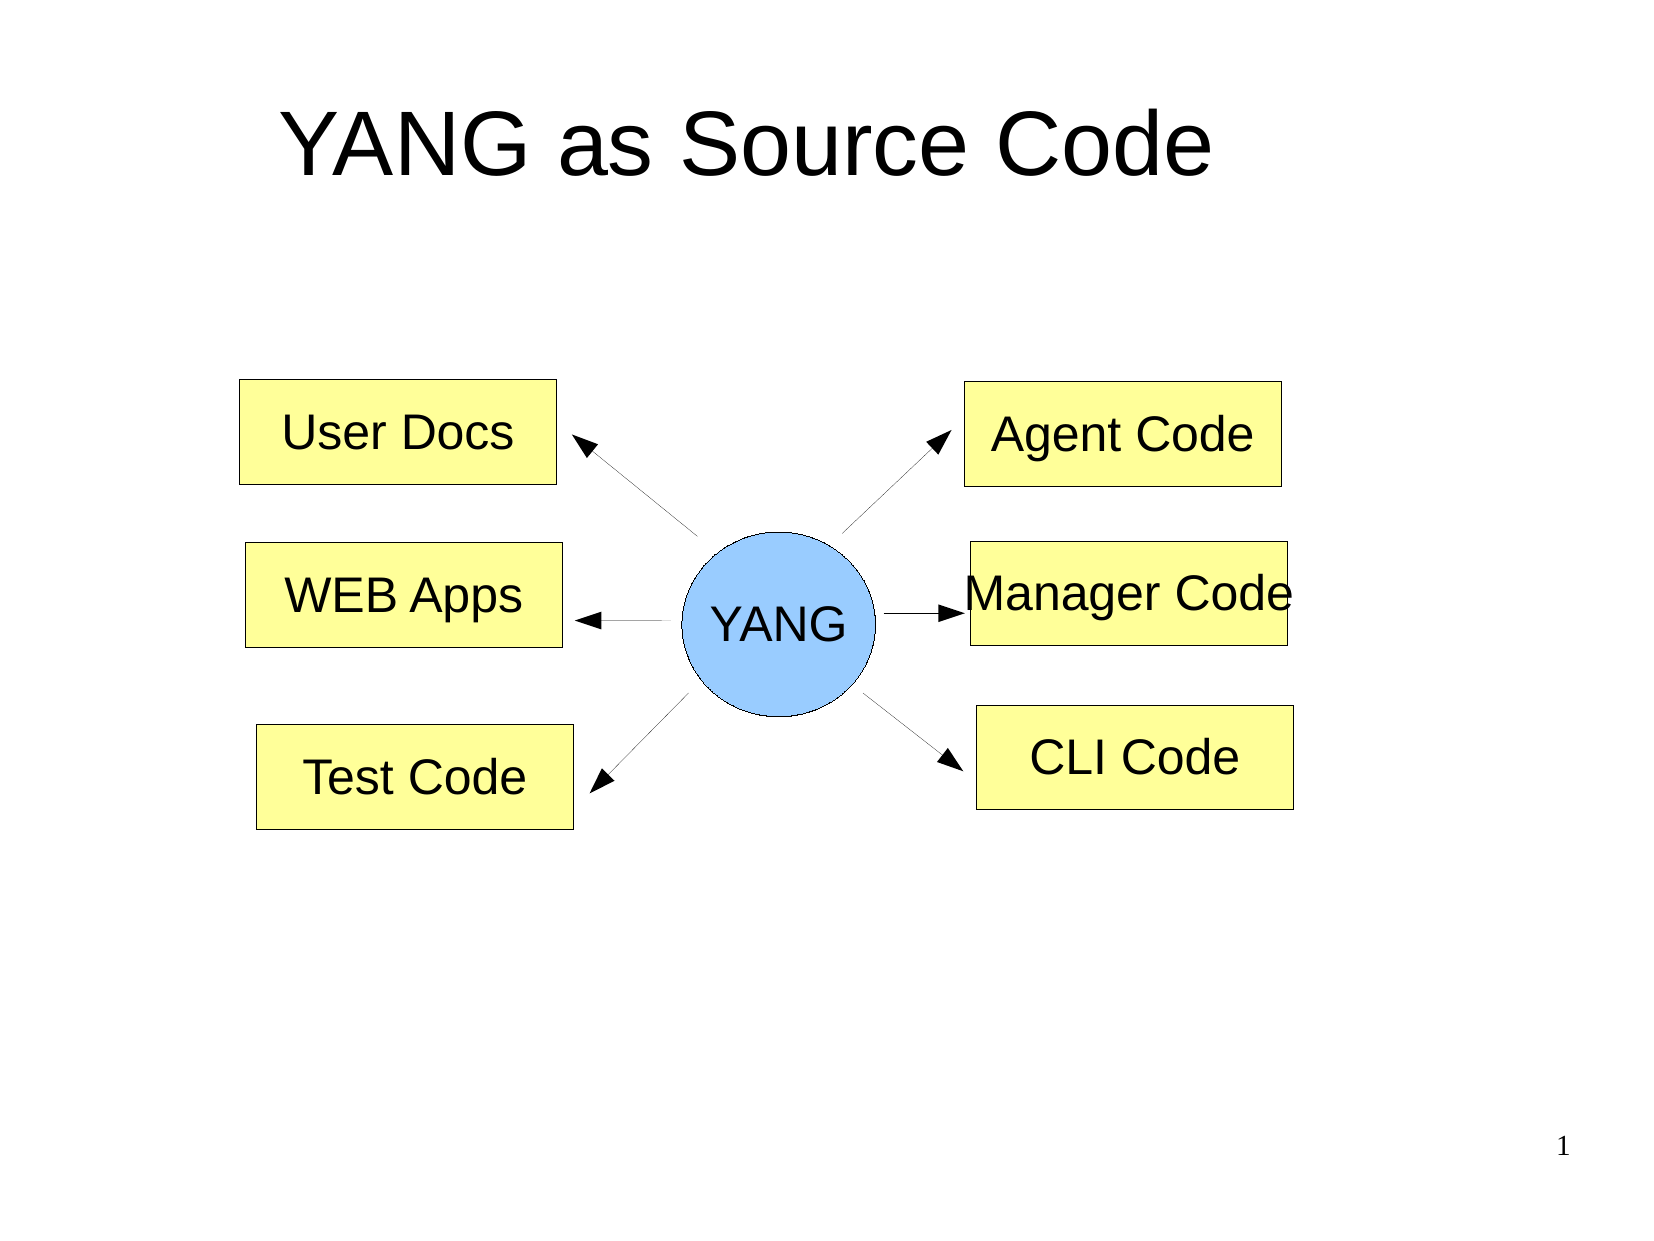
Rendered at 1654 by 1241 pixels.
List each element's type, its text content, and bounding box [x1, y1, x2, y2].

text_box YANG [681, 532, 876, 717]
text_box User Docs [239, 379, 557, 485]
text_box Manager Code [970, 541, 1288, 646]
title YANG as Source Code [162, 74, 1332, 213]
text_box CLI Code [976, 705, 1294, 810]
text_box Agent Code [964, 381, 1282, 487]
text_box Test Code [256, 724, 574, 830]
text_box WEB Apps [245, 542, 563, 648]
